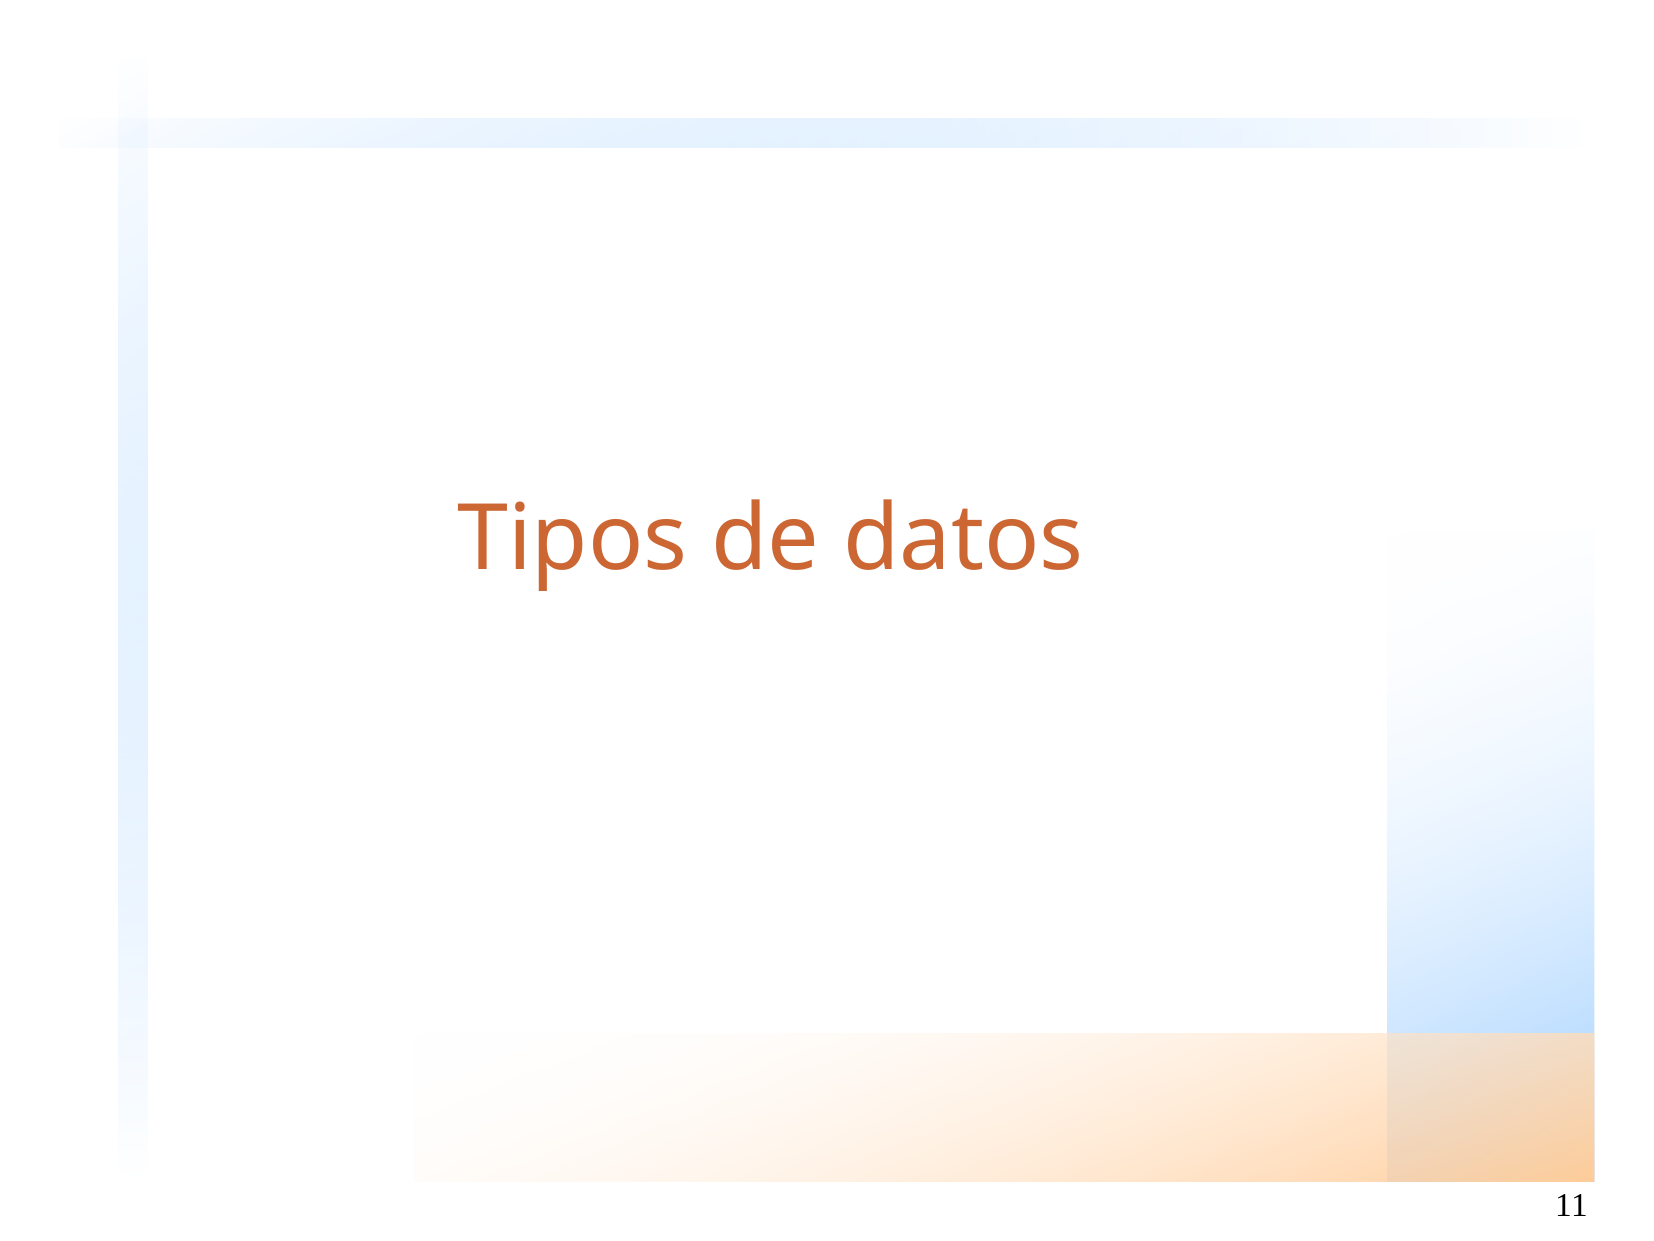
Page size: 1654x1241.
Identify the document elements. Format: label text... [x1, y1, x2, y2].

title Tipos de datos [153, 457, 1388, 610]
